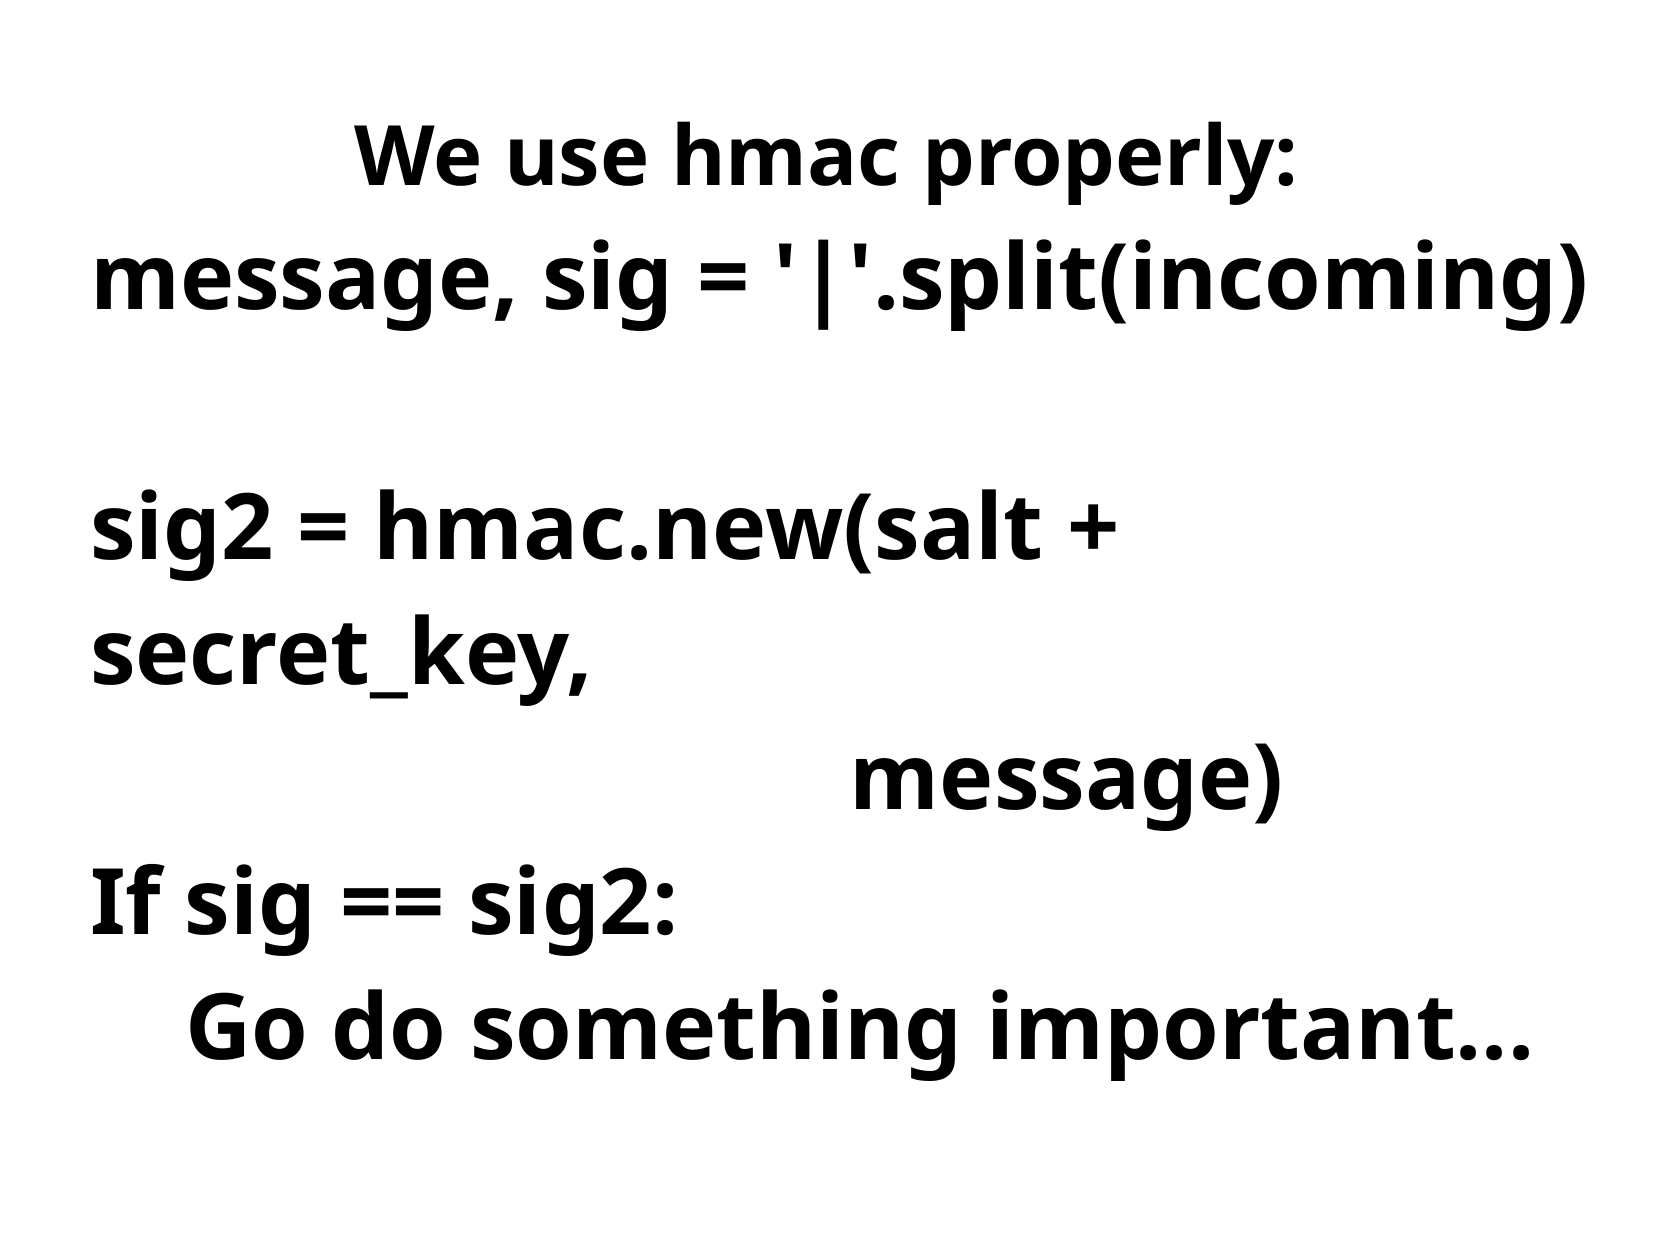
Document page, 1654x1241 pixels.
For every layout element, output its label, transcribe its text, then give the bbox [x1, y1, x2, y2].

subtitle message, sig = '|'.split(incoming) sig2 = hmac.new(salt + secret_key, message) If sig == sig2: Go do something important... [90, 285, 1636, 1104]
title We use hmac properly: [82, 49, 1571, 257]
